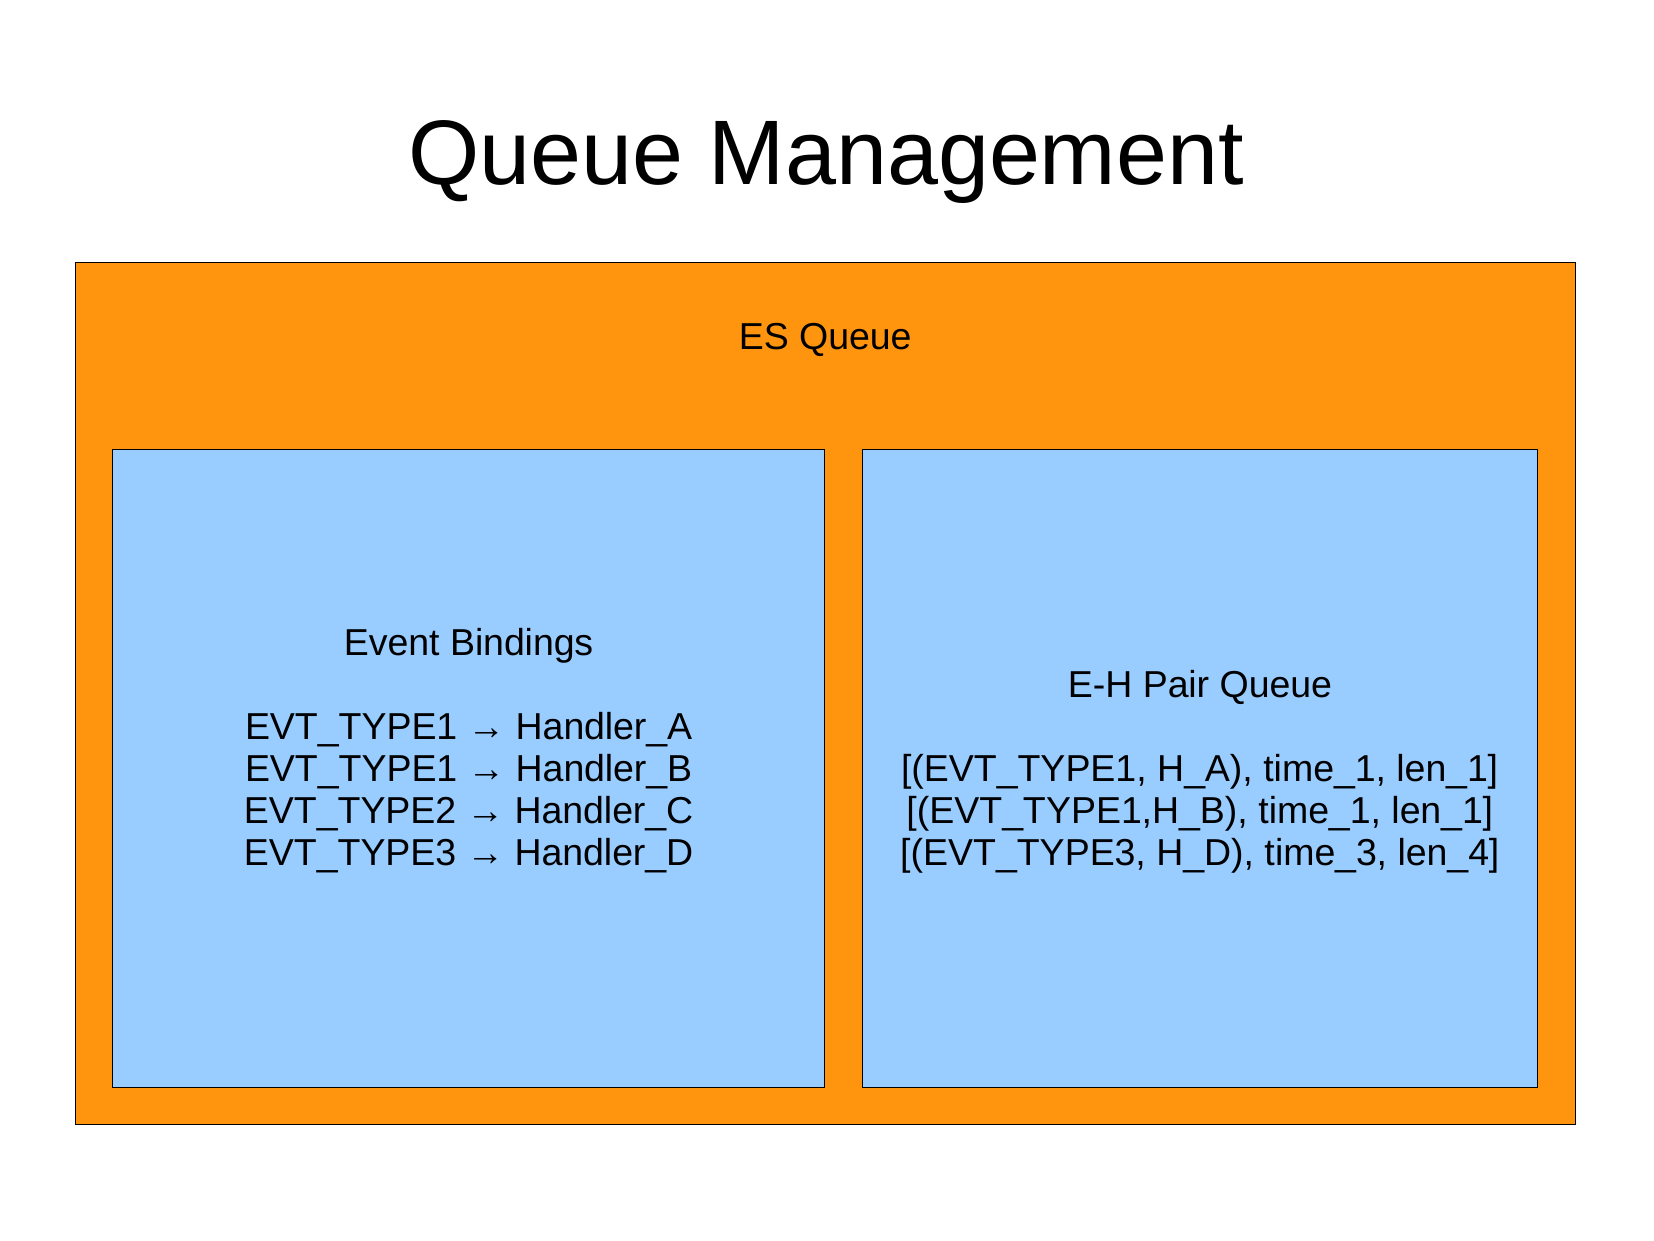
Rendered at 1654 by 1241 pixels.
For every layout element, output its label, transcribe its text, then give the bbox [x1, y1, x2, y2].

text_box Event Bindings EVT_TYPE1 → Handler_A EVT_TYPE1 → Handler_B EVT_TYPE2 → Handler_C EVT_TYPE3 → Handler_D [112, 449, 825, 1088]
text_box ES Queue [75, 262, 1576, 1125]
text_box E-H Pair Queue [(EVT_TYPE1, H_A), time_1, len_1] [(EVT_TYPE1,H_B), time_1, len_1] [(EVT_TYPE3, H_D), time_3, len_4] [862, 449, 1538, 1088]
title Queue Management [82, 49, 1571, 257]
